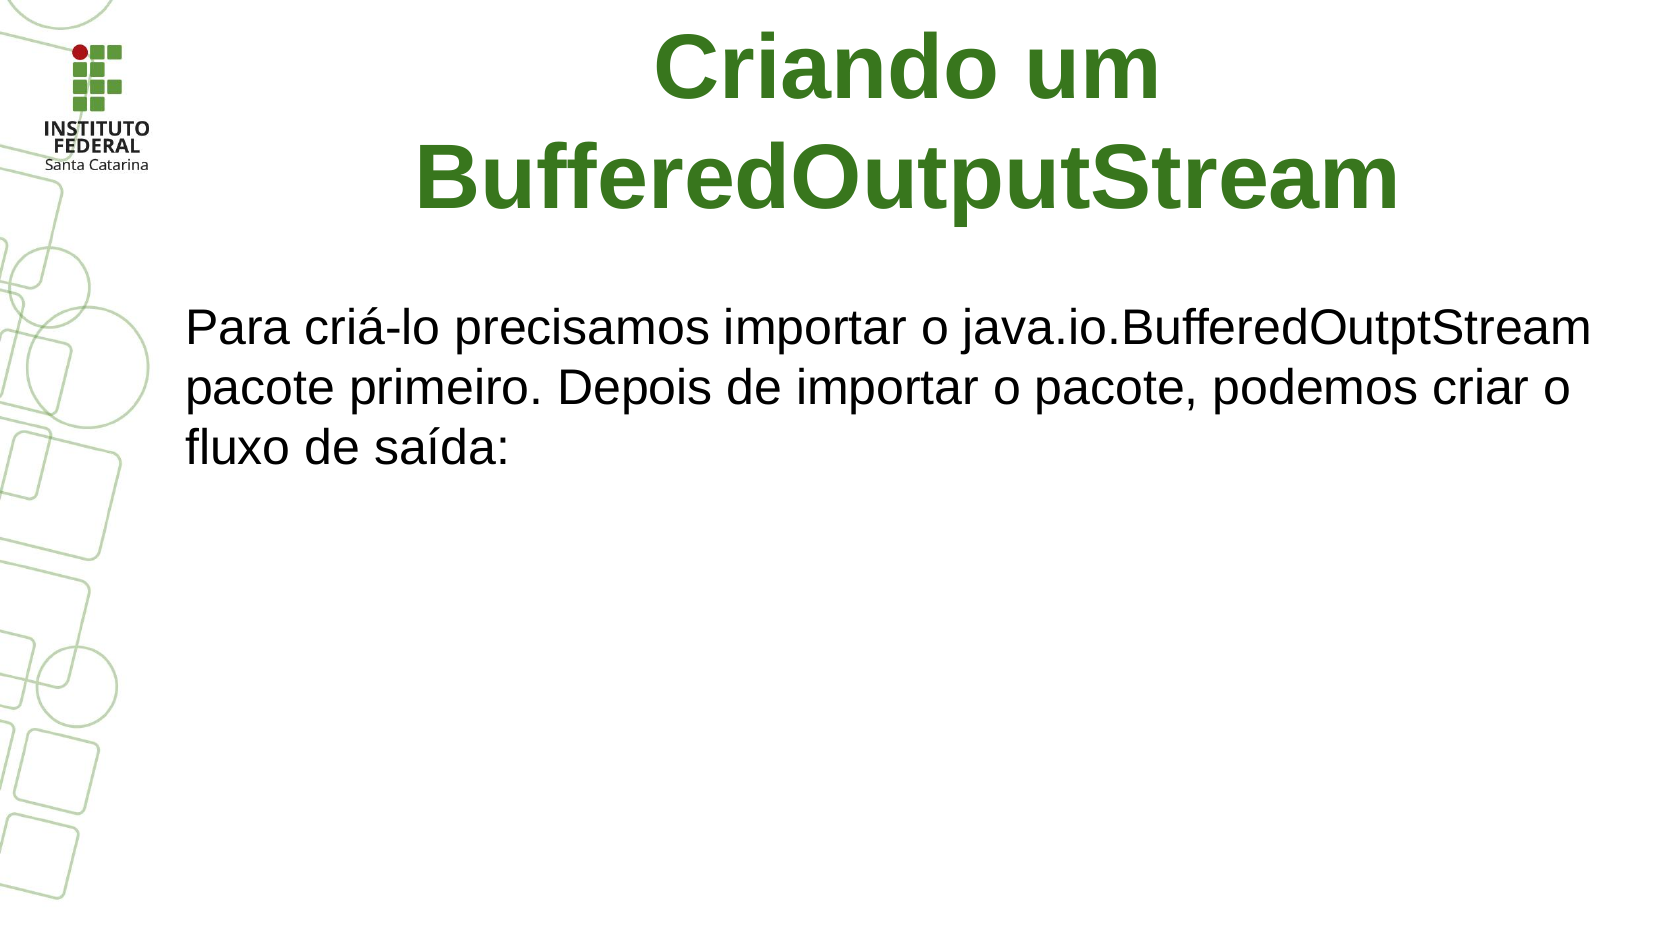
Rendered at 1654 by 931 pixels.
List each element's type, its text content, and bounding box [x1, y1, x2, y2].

subtitle Para criá-lo precisamos importar o java.io.BufferedOutptStream pacote primeiro. Depois de importar o pacote, podemos criar o fluxo de saída: [185, 247, 1632, 522]
picture [0, 0, 1317, 931]
title Criando um BufferedOutputStream [252, 29, 1564, 205]
